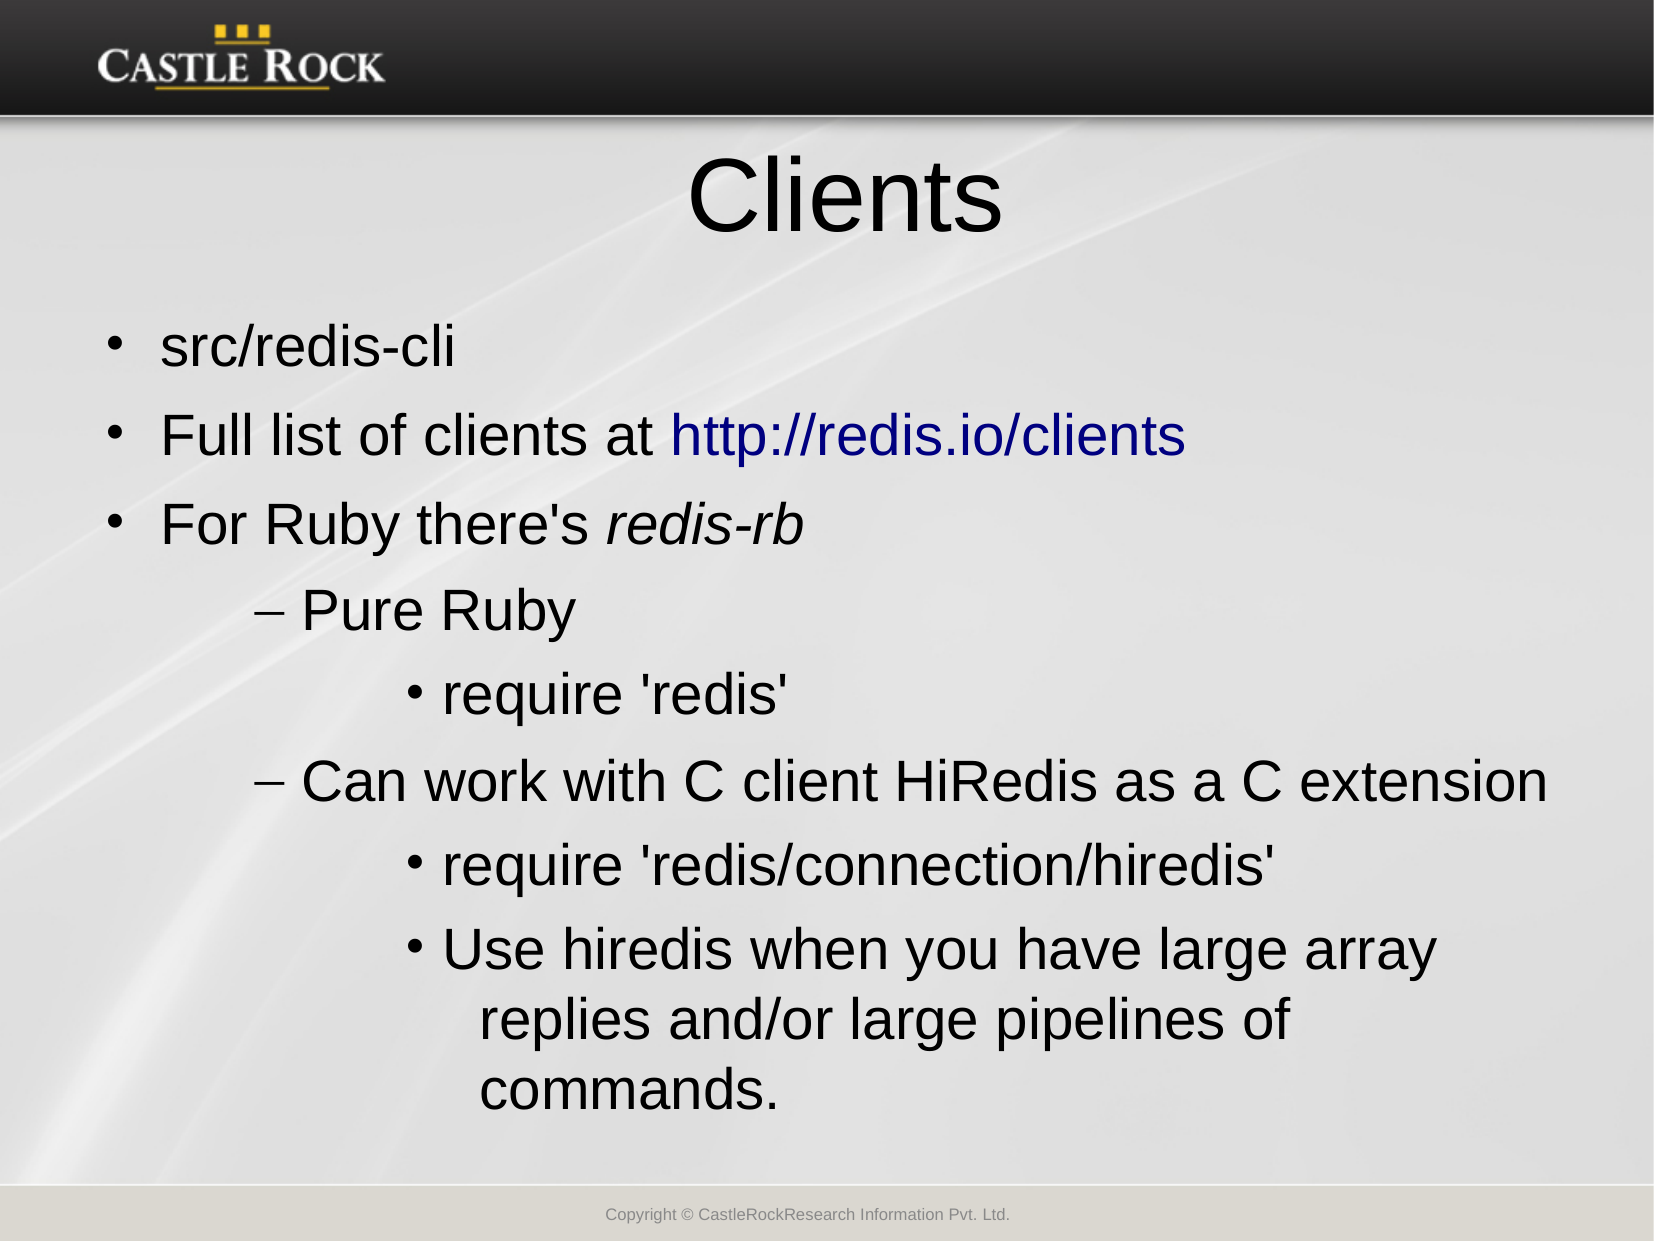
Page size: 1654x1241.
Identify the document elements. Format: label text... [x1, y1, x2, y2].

title Clients [87, 78, 1576, 300]
picture [0, 0, 1654, 1241]
list src/redis-cli Full list of clients at http://redis.io/clients For Ruby there's redis-rb Pure Ruby require 'redis' Can work with C client HiRedis as a C extension require 'redis/connection/hiredis' Use hiredis when you have large array replies and/or large pipelines of commands. [87, 300, 1576, 1130]
